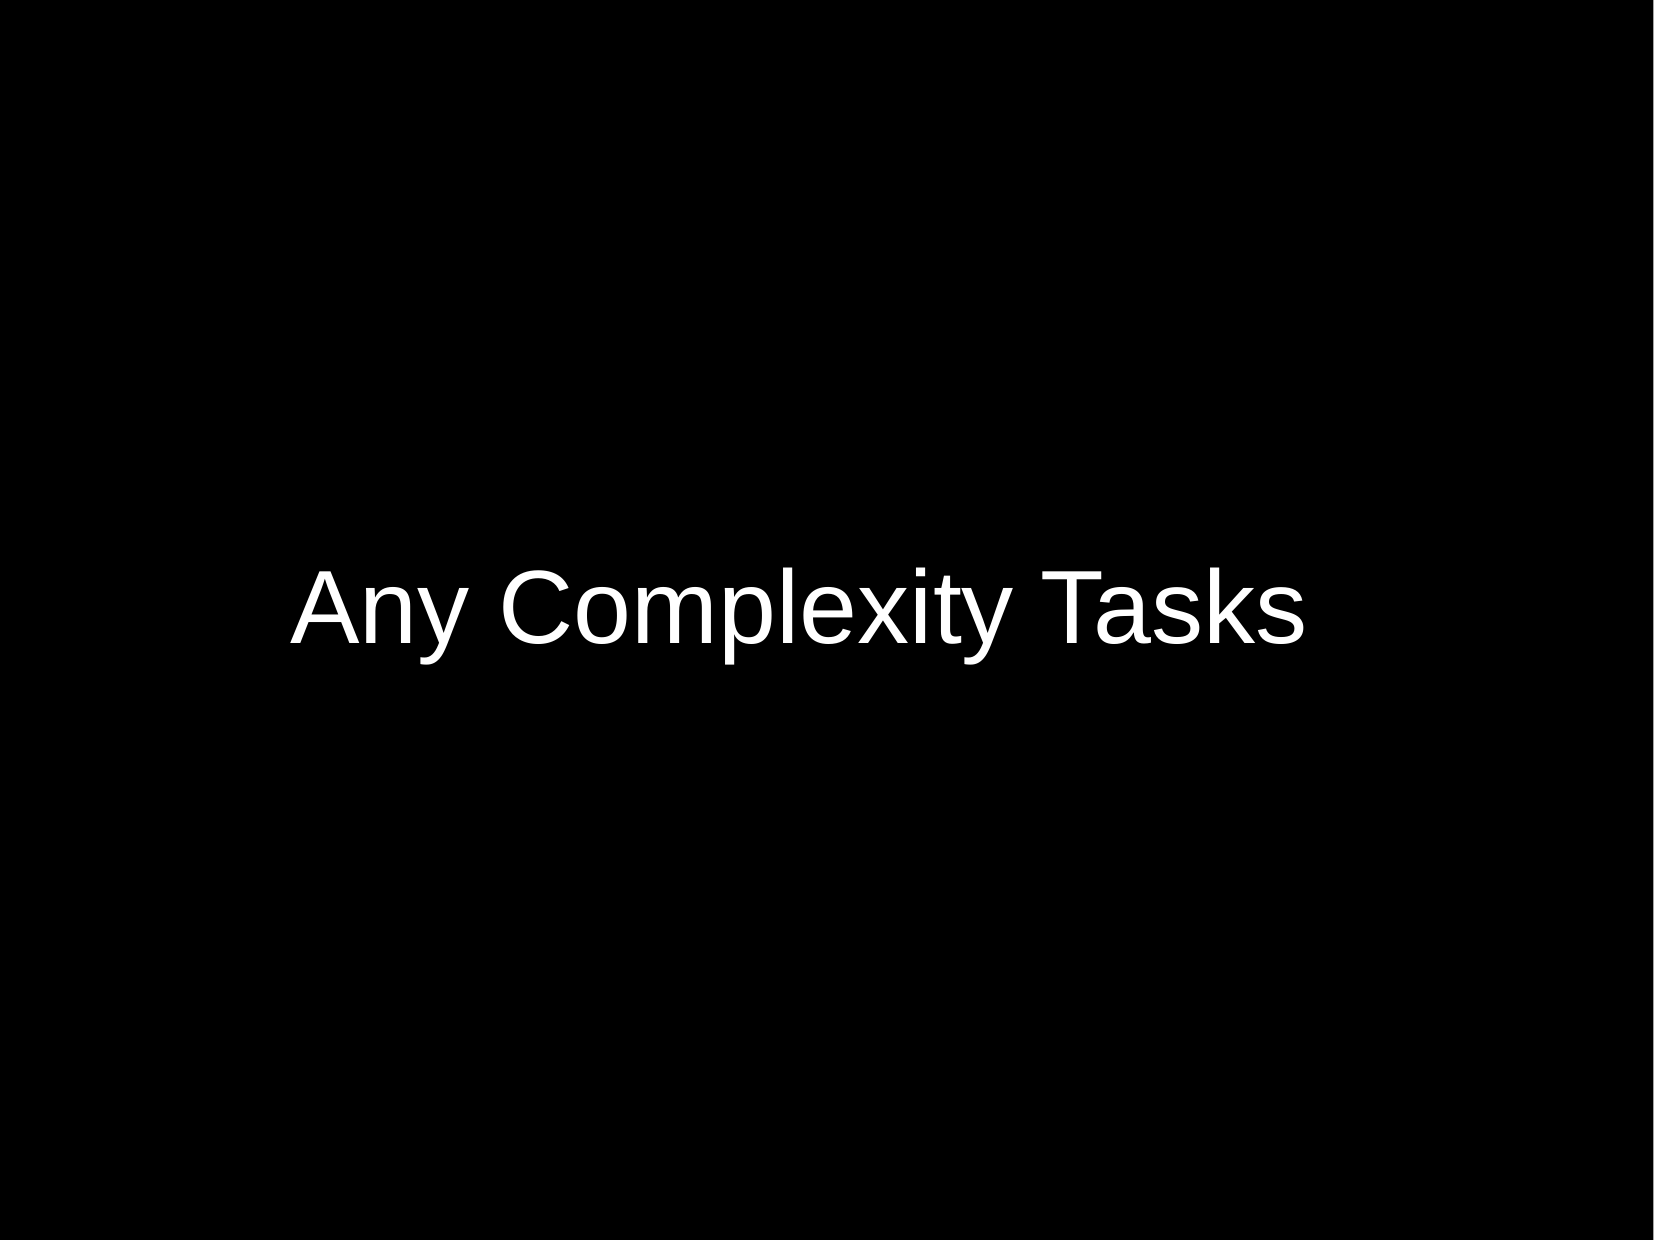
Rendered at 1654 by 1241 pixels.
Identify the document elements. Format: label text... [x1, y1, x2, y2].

text_box Any Complexity Tasks [2, 541, 1597, 673]
